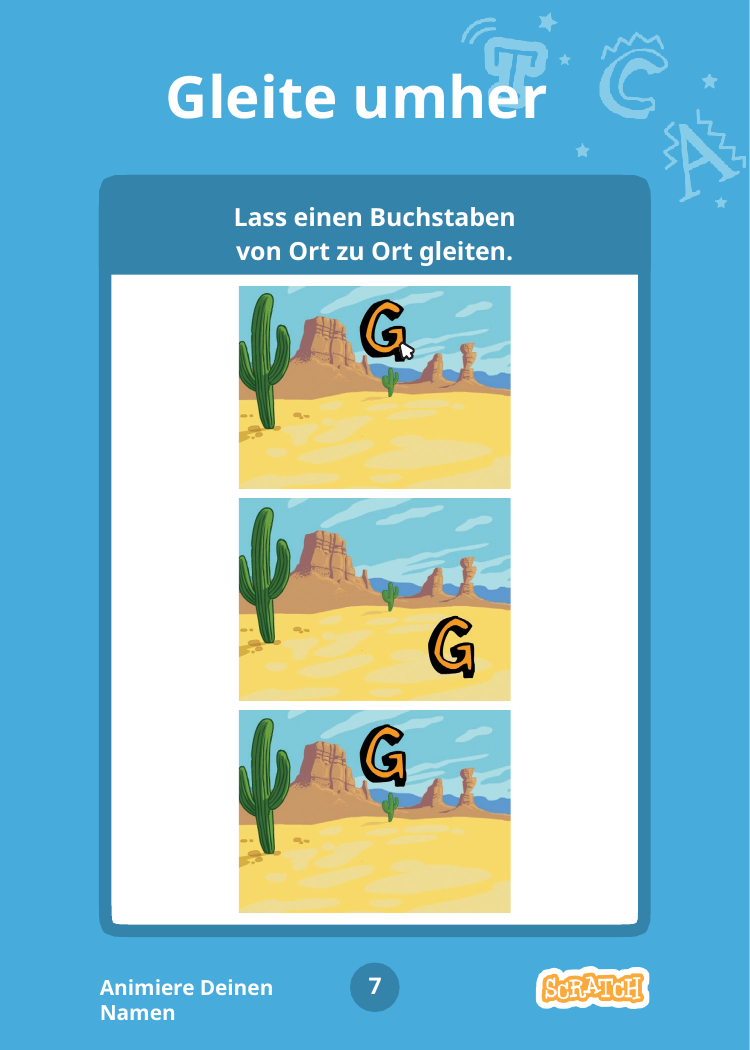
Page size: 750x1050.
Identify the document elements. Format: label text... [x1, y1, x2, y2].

text_box [112, 275, 638, 924]
text_box [0, 0, 750, 1050]
text_box 7 [366, 971, 383, 1000]
text_box [433, 236, 638, 262]
text_box [112, 236, 429, 262]
text_box Animiere Deinen Namen [97, 974, 350, 1000]
text_box Gleite umher [0, 43, 673, 236]
text_box Lass einen Buchstaben von Ort zu Ort gleiten. [220, 236, 529, 257]
